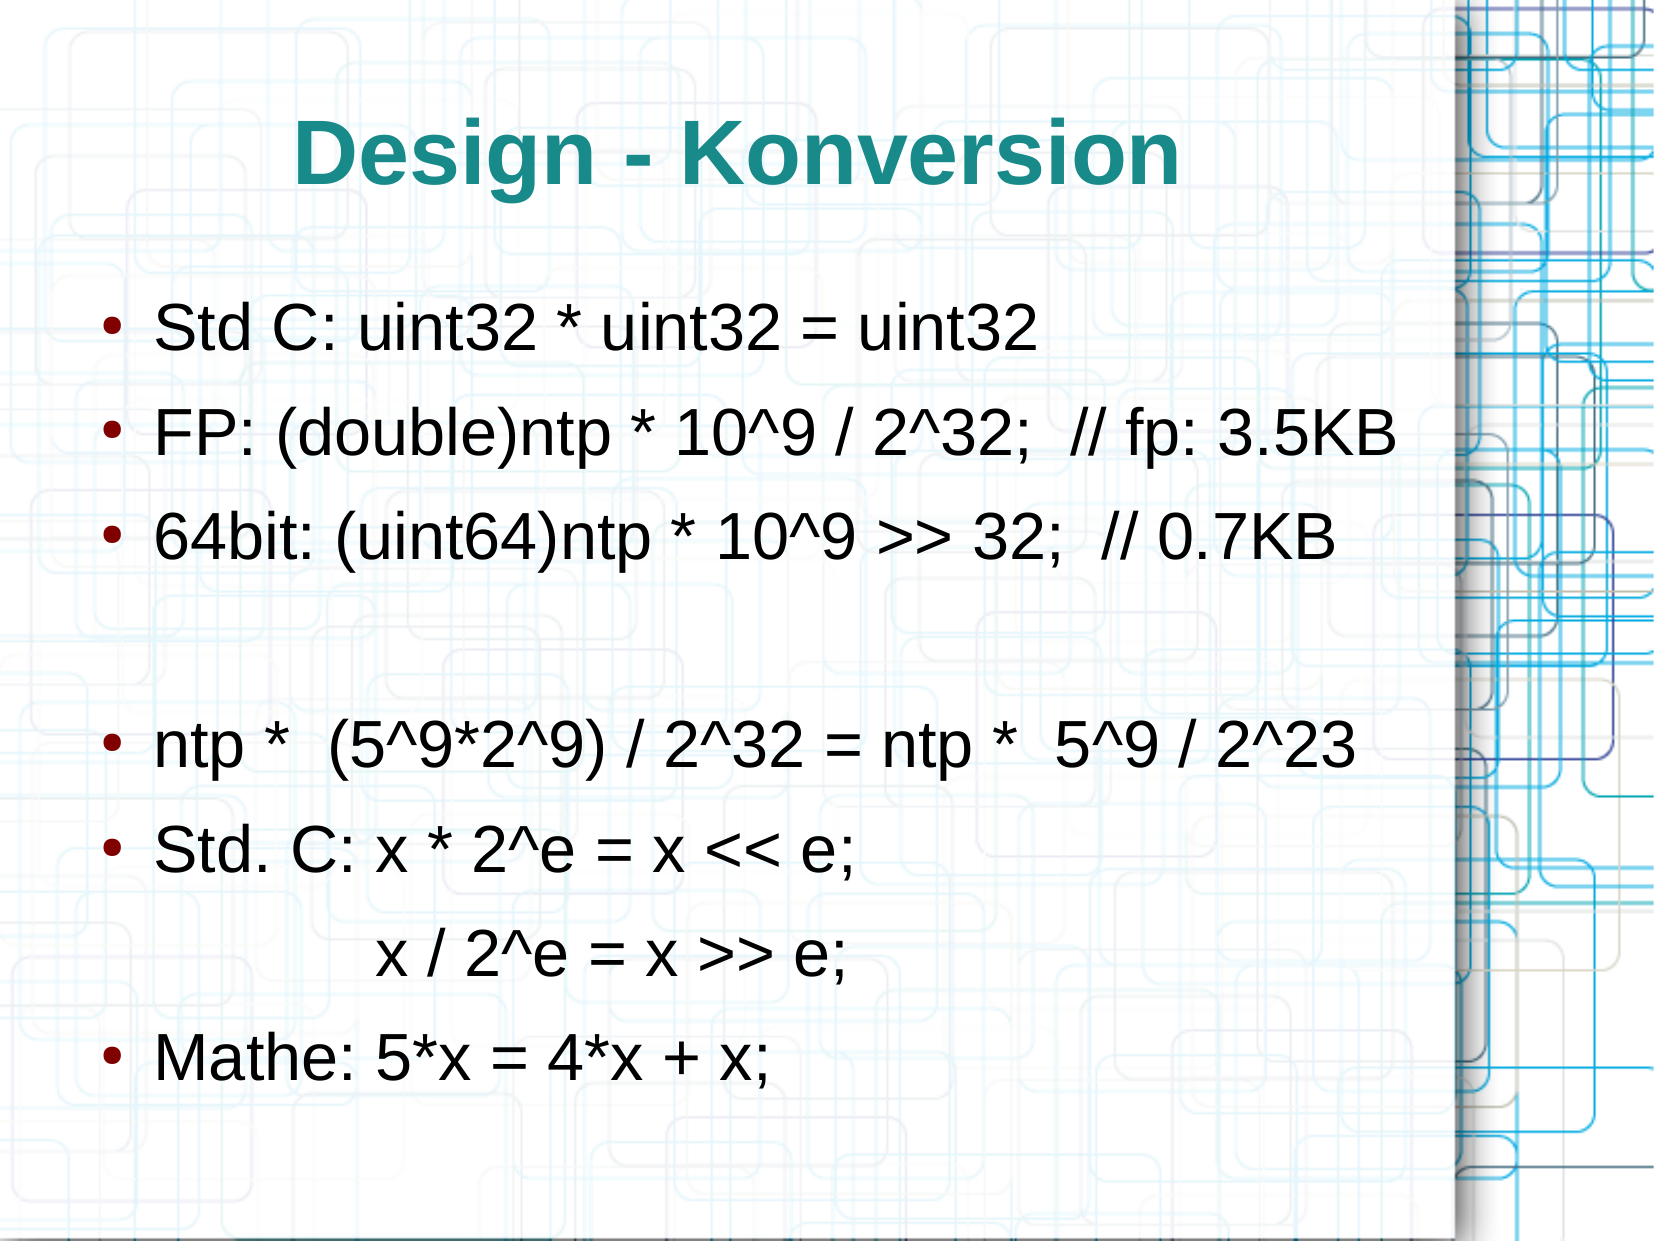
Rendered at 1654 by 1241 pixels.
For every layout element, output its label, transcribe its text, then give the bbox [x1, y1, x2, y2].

list Std C: uint32 * uint32 = uint32 FP: (double)ntp * 10^9 / 2^32; // fp: 3.5KB 64bit: (uint64)ntp * 10^9 >> 32; // 0.7KB ntp * (5^9*2^9) / 2^32 = ntp * 5^9 / 2^23 Std. C: x * 2^e = x << e; x / 2^e = x >> e; Mathe: 5*x = 4*x + x; [82, 290, 1418, 1241]
title Design - Konversion [59, 56, 1418, 250]
picture [0, 0, 1654, 1241]
